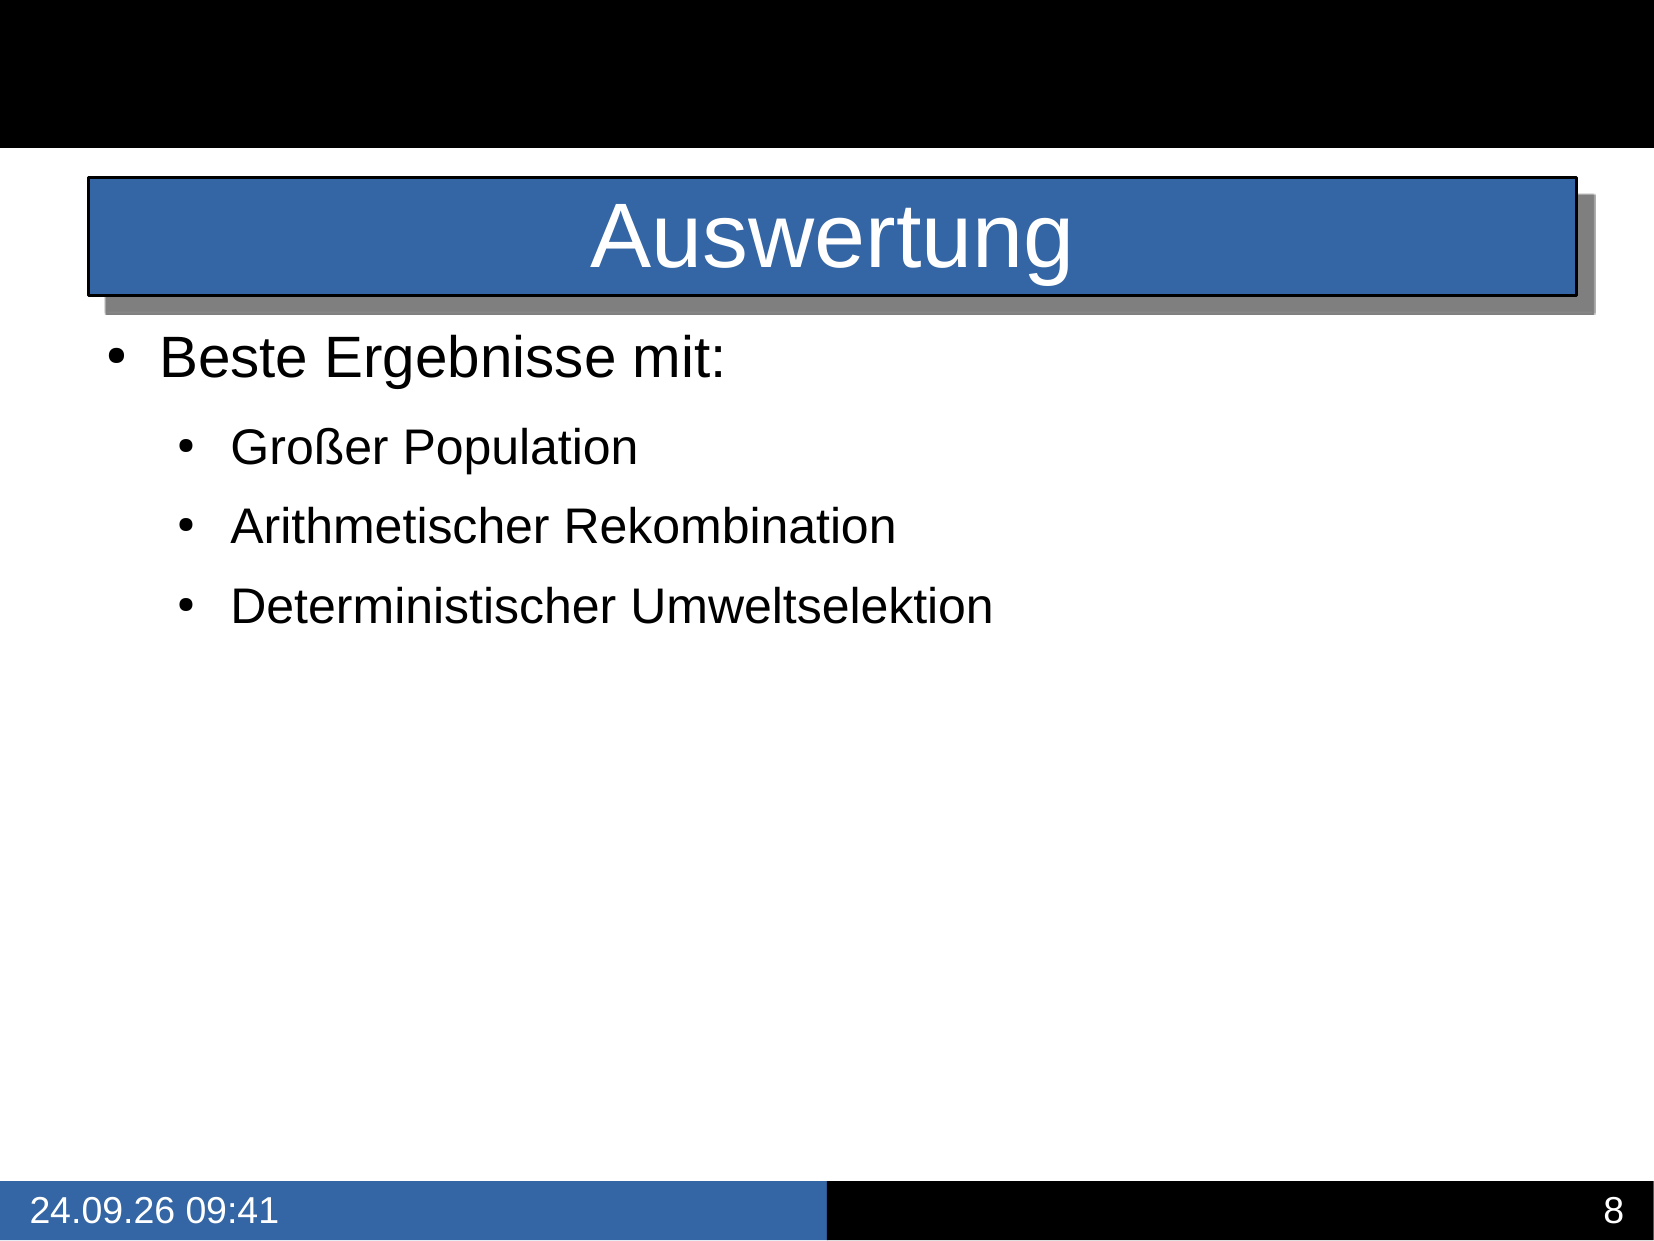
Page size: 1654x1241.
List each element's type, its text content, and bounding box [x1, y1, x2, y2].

list Beste Ergebnisse mit: Großer Population Arithmetischer Rekombination Deterministischer Umweltselektion [88, 324, 1577, 1045]
title Auswertung [88, 177, 1577, 296]
